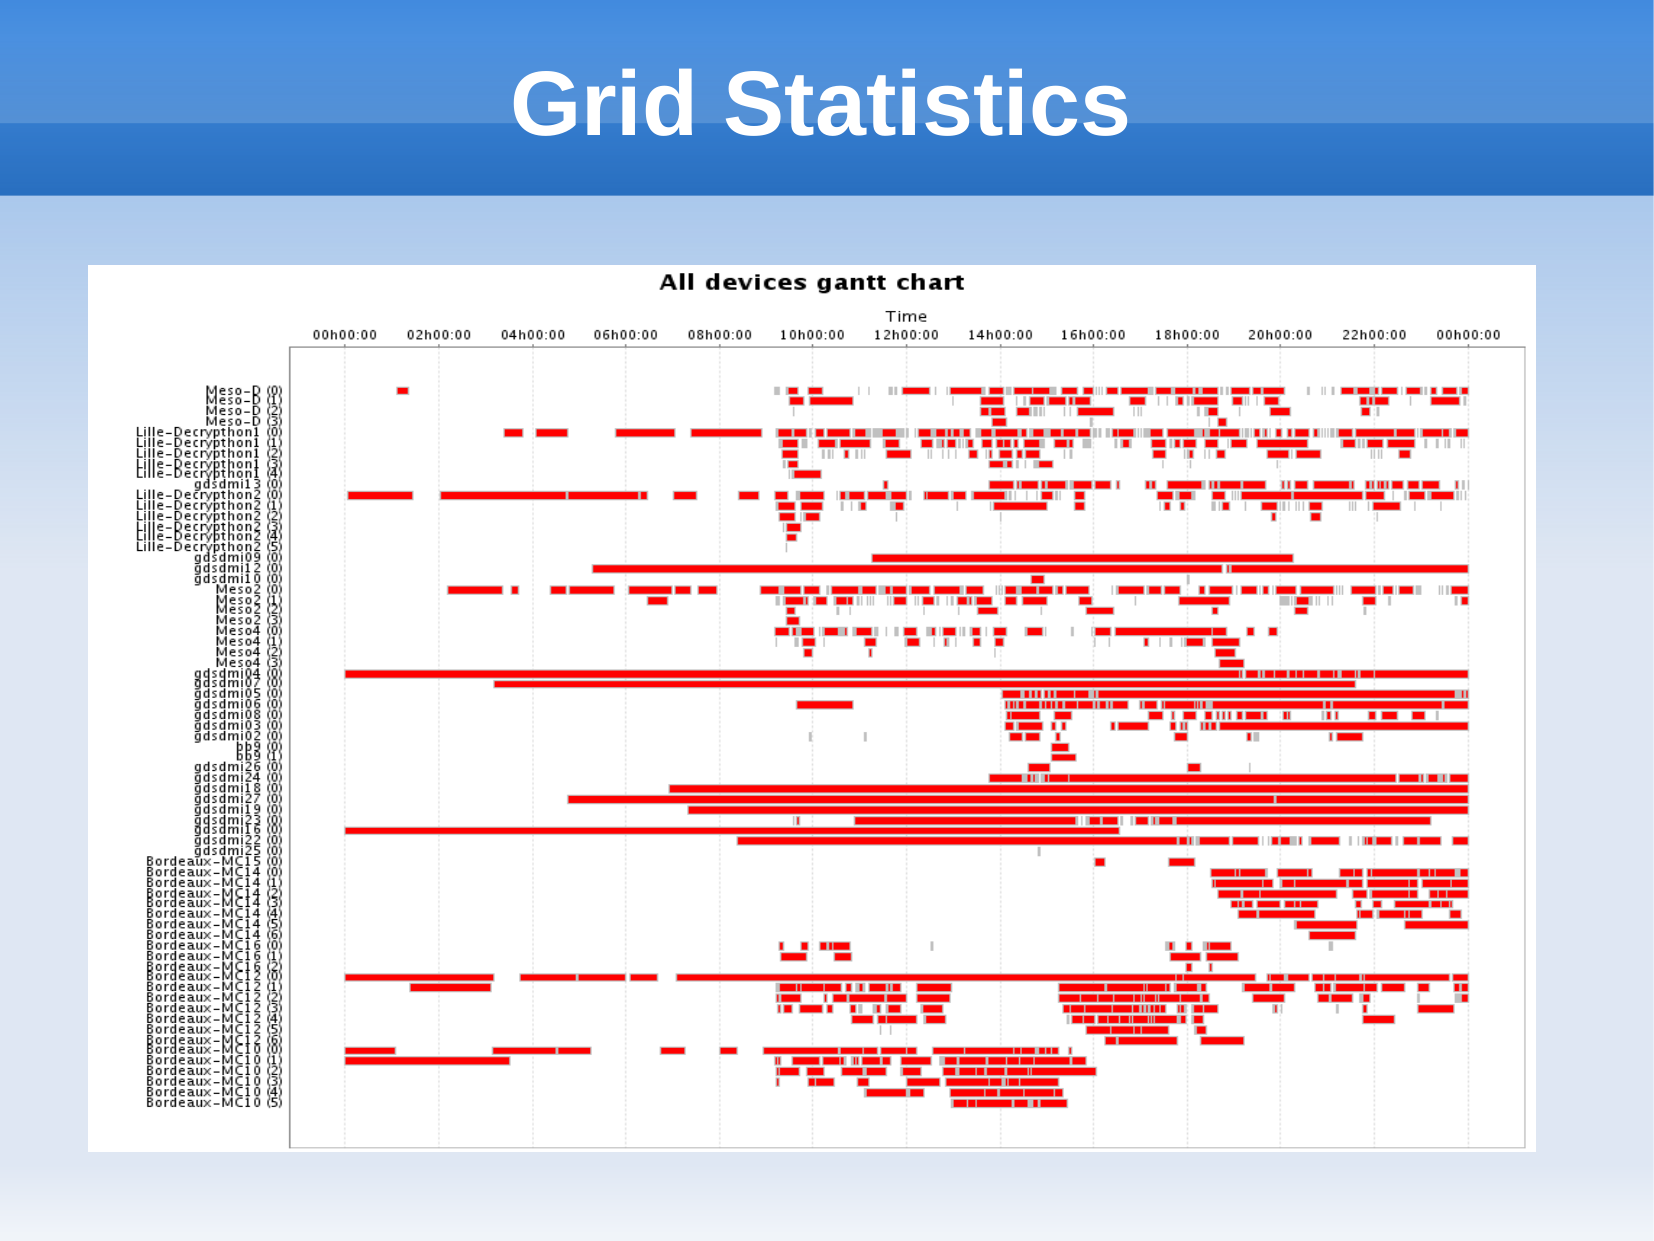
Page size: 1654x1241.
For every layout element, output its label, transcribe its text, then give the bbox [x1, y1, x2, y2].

picture [0, 0, 1654, 1241]
title Grid Statistics [76, 7, 1565, 200]
